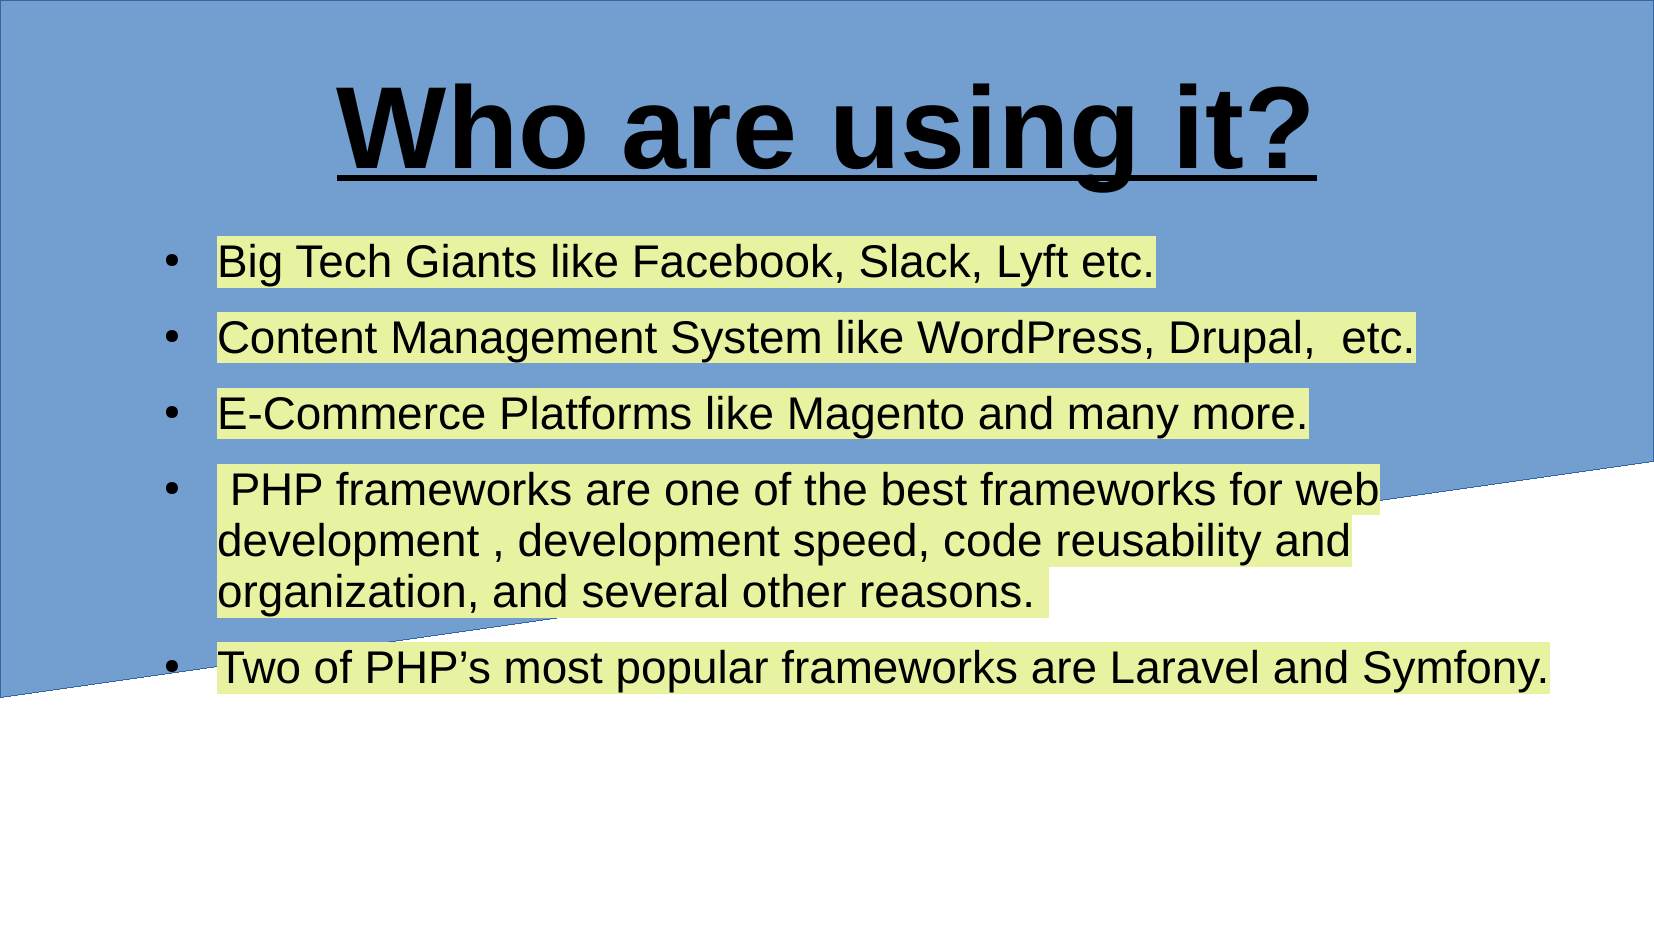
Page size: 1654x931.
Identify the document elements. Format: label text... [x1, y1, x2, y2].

list Big Tech Giants like Facebook, Slack, Lyft etc. Content Management System like WordPress, Drupal, etc. E-Commerce Platforms like Magento and many more. PHP frameworks are one of the best frameworks for web development , development speed, code reusability and organization, and several other reasons. Two of PHP’s most popular frameworks are Laravel and Symfony. [146, 236, 1591, 916]
title Who are using it? [88, 50, 1565, 207]
